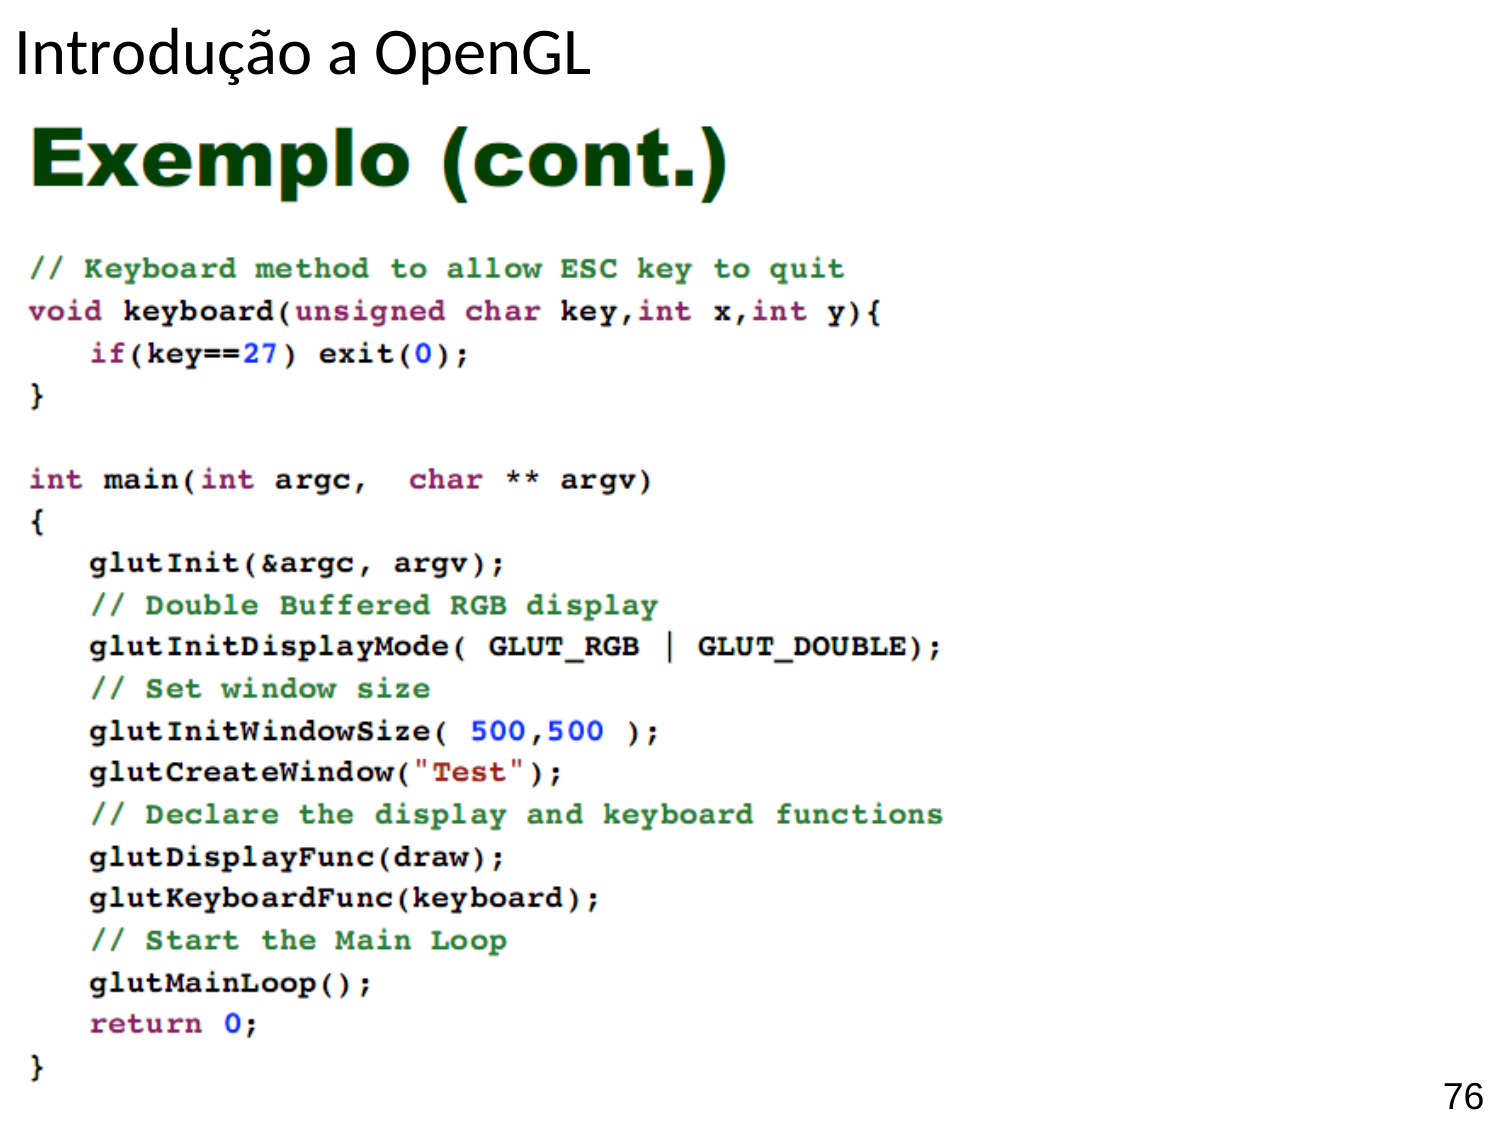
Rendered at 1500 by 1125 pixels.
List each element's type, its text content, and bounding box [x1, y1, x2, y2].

picture [11, 108, 1067, 1096]
text_box 76 [1428, 1064, 1500, 1125]
text_box Introdução a OpenGL [0, 0, 1051, 141]
